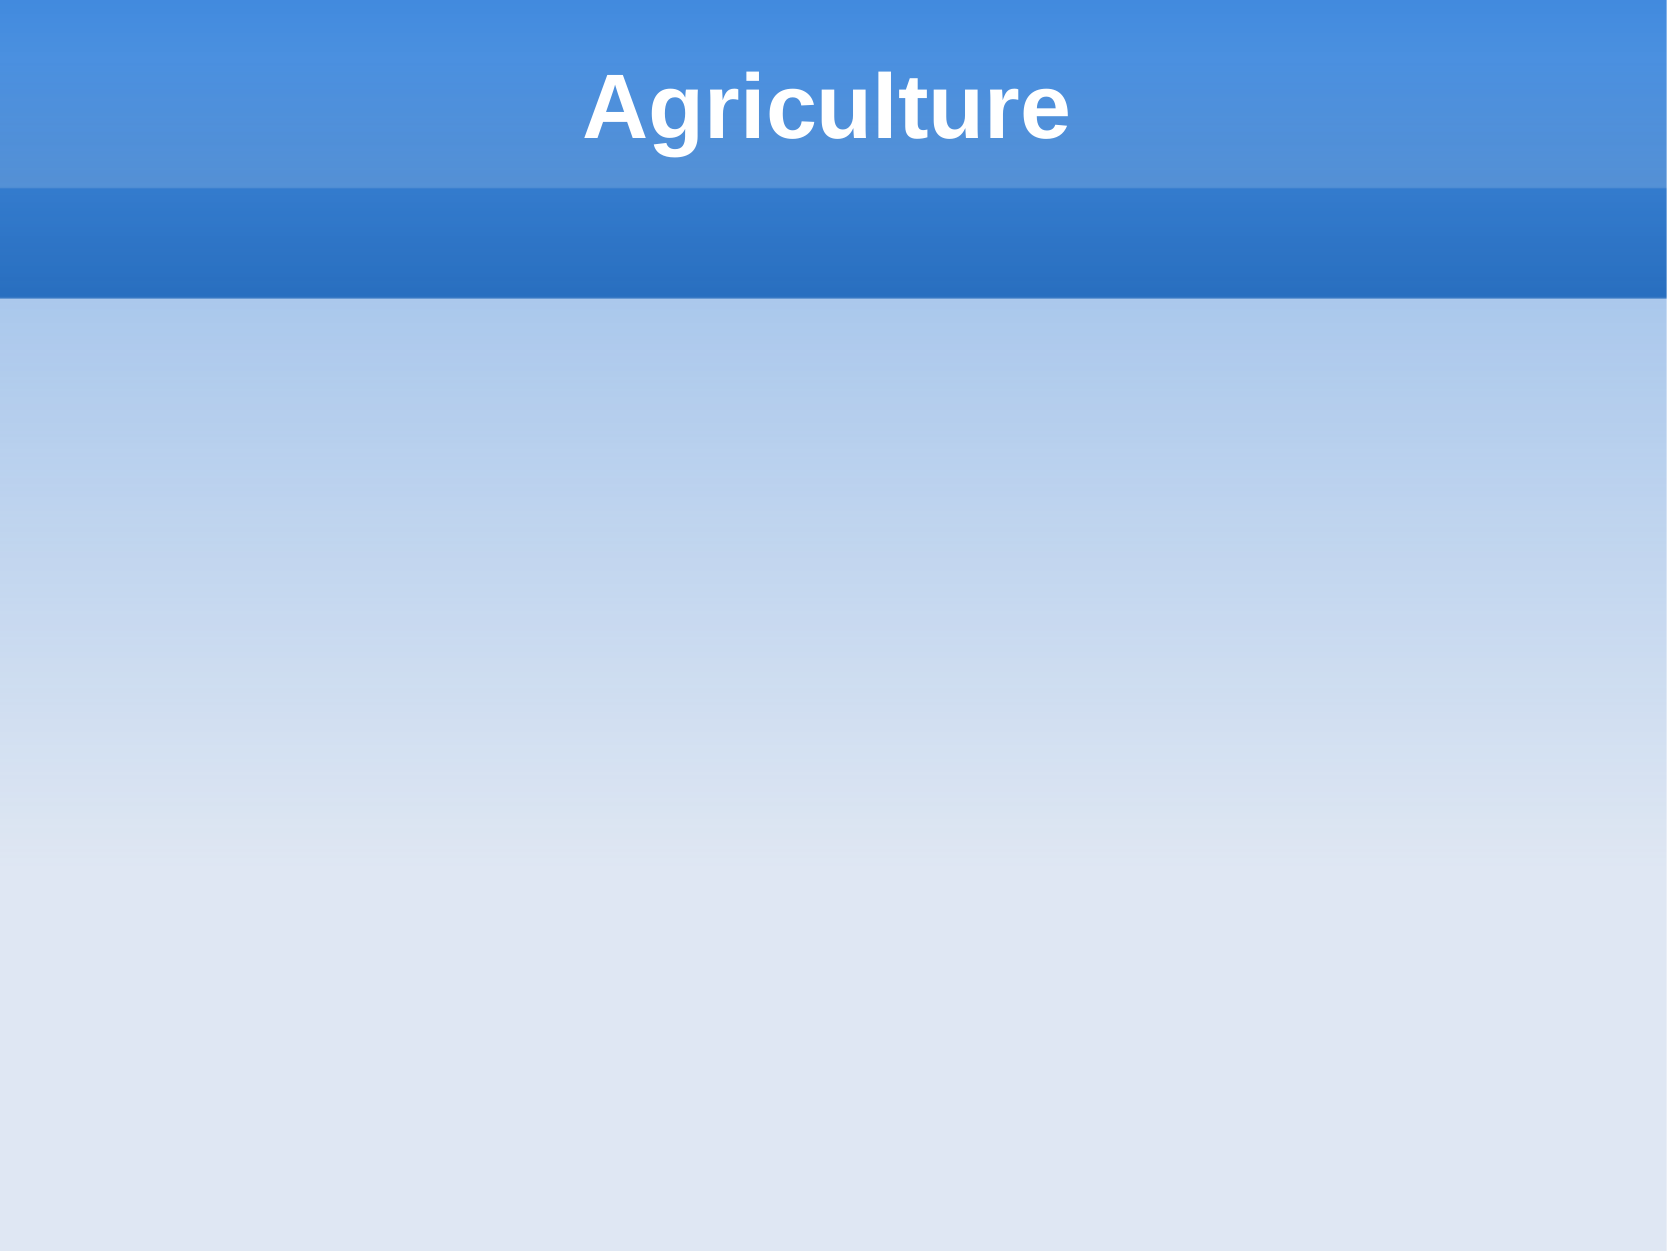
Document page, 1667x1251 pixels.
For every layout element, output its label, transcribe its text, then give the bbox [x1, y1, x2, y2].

picture [0, 0, 1667, 1251]
title Agriculture [67, 6, 1587, 209]
